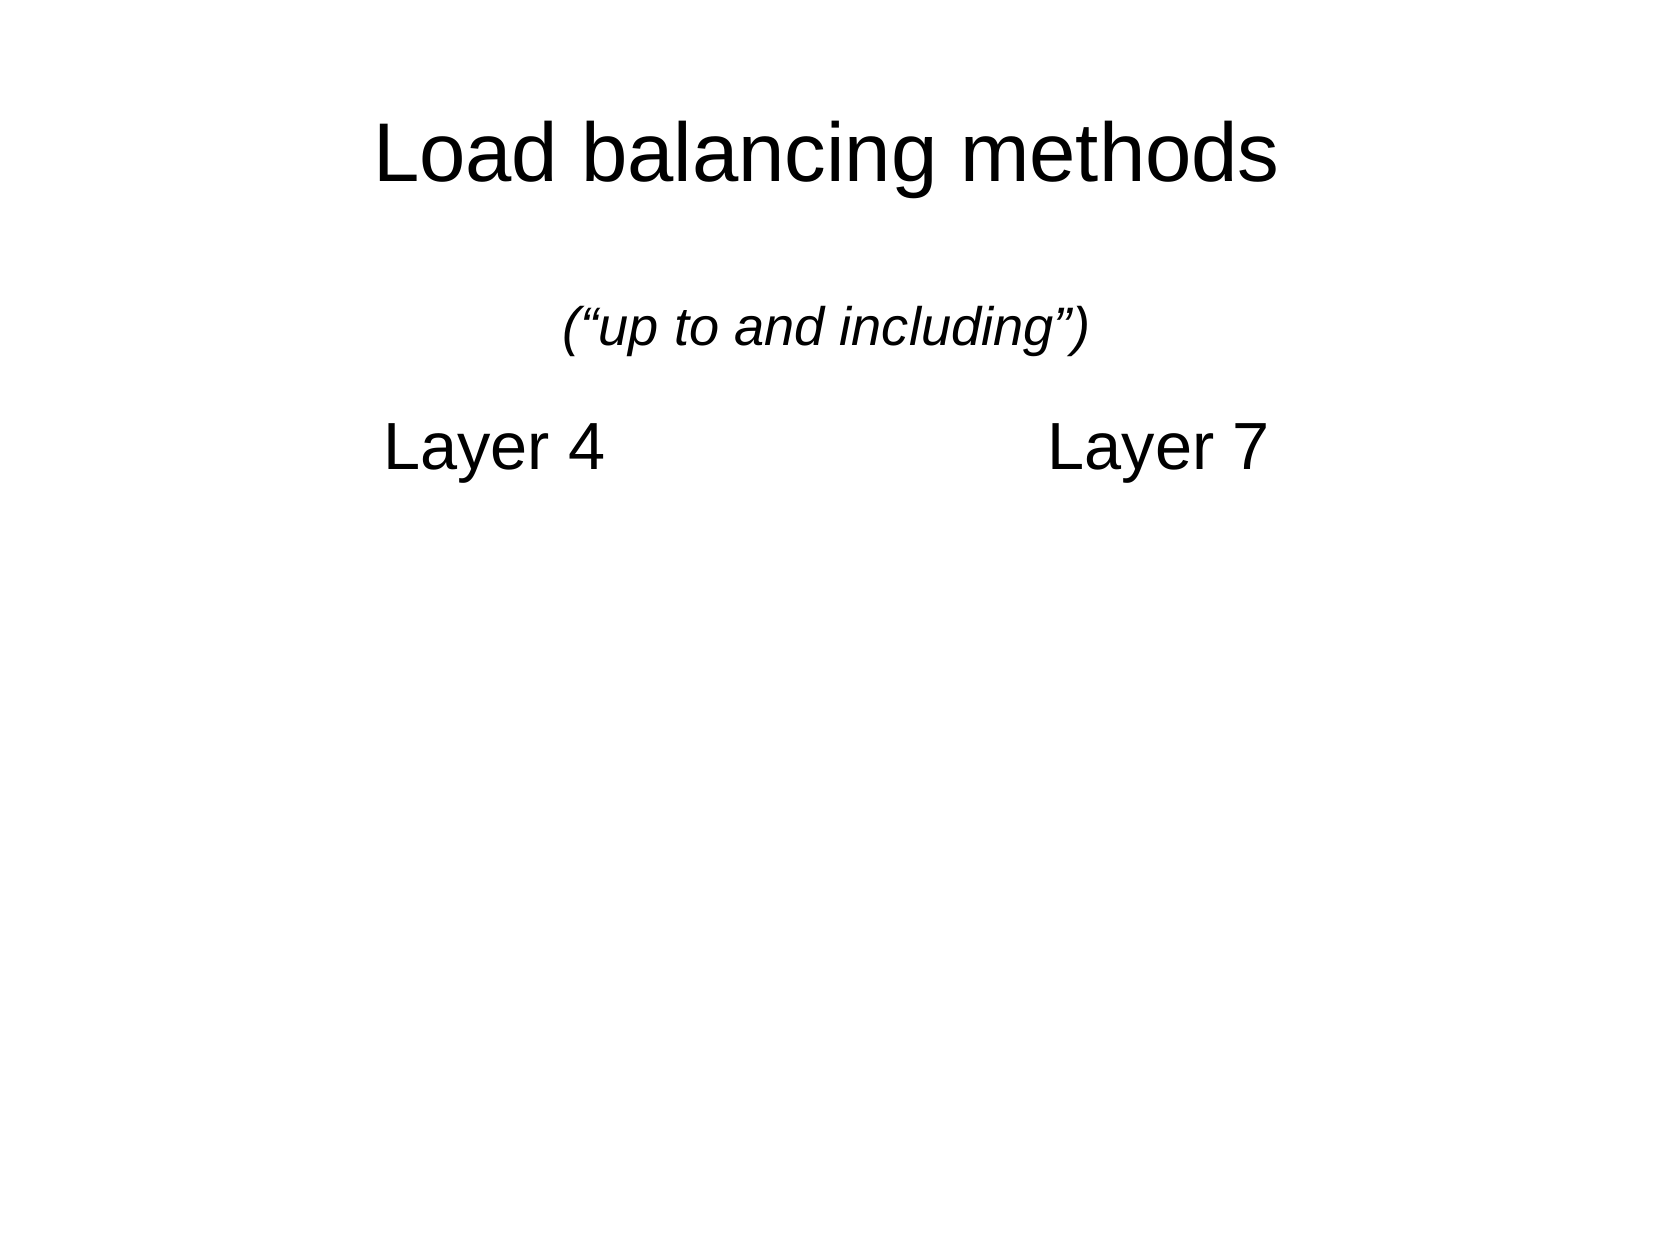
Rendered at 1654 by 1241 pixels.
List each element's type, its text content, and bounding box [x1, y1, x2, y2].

text_box Layer 4 Layer 7 [0, 401, 1654, 492]
text_box (“up to and including”) [0, 289, 1654, 379]
title Load balancing methods [82, 49, 1571, 257]
